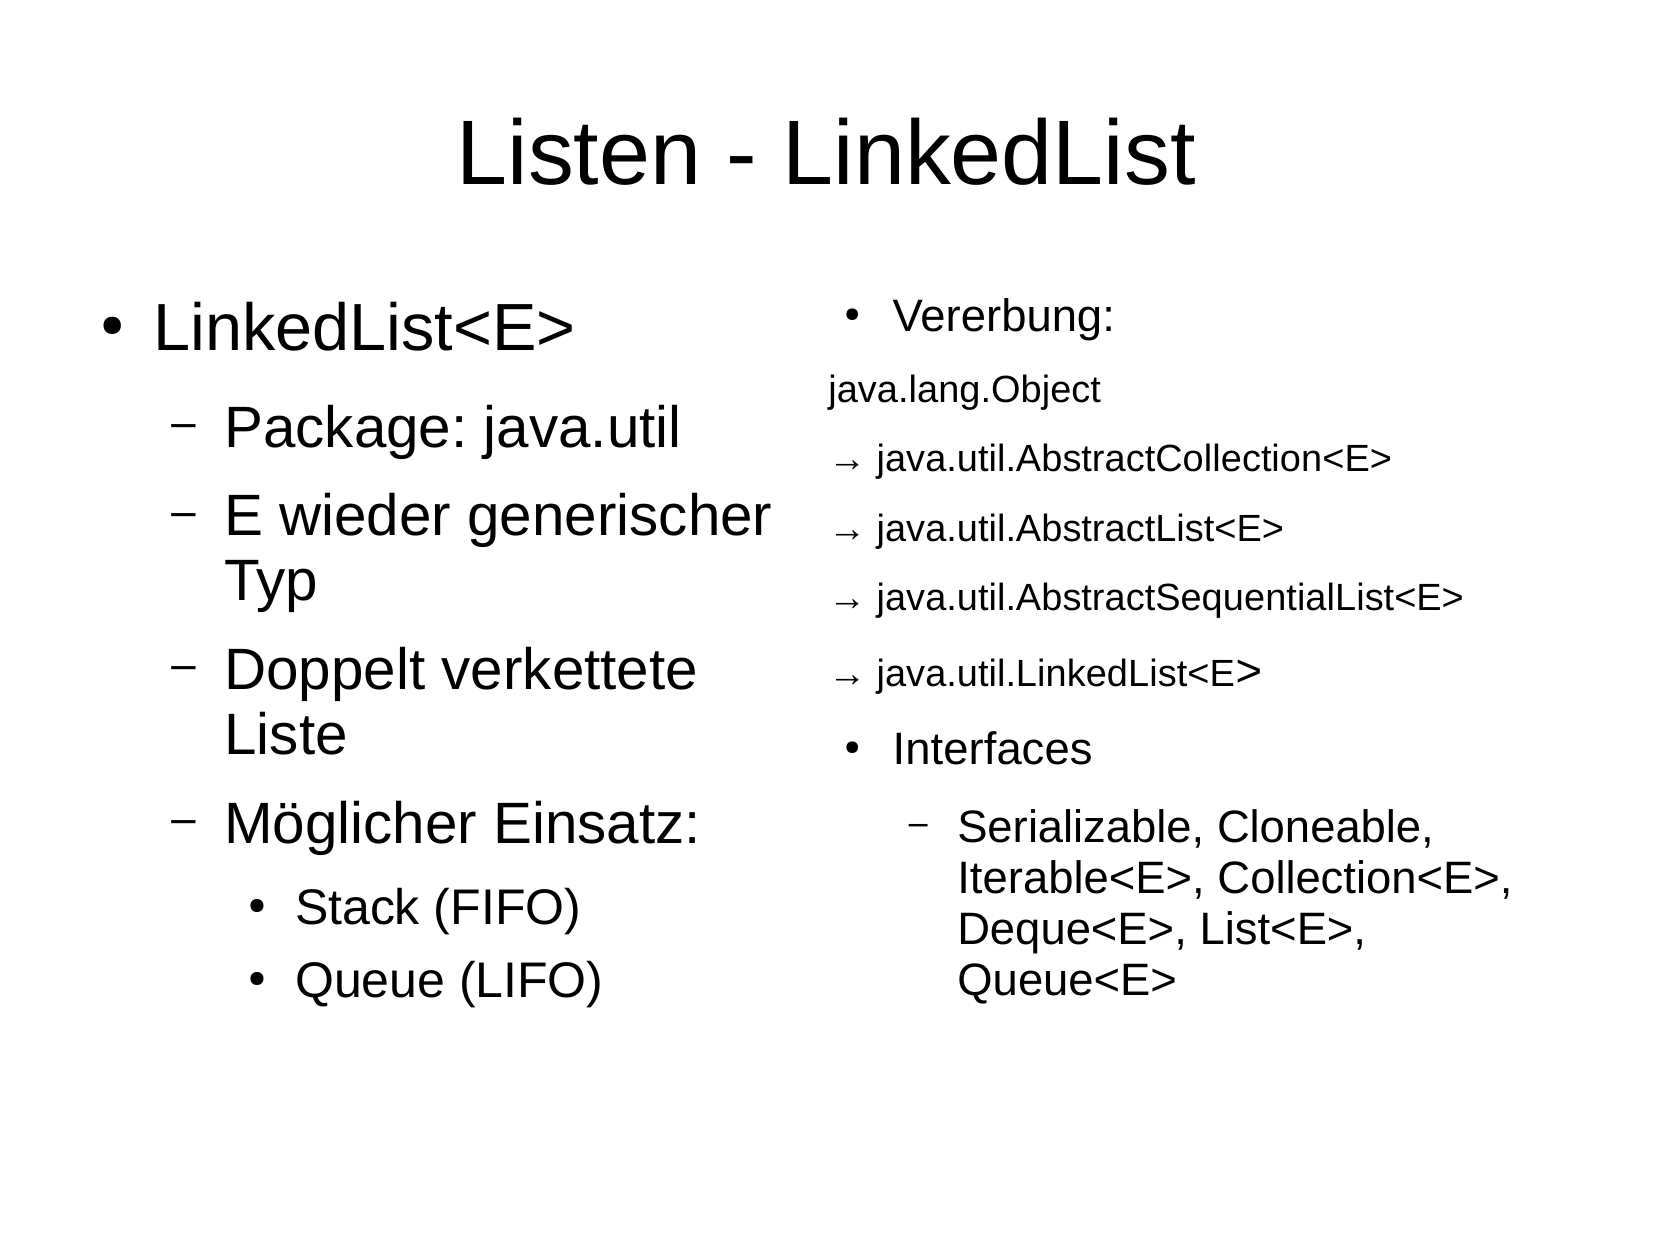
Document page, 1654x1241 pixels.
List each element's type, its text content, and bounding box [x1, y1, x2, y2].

list LinkedList<E> Package: java.util E wieder generischer Typ Doppelt verkettete Liste Möglicher Einsatz: Stack (FIFO) Queue (LIFO) [82, 290, 793, 1010]
list Vererbung: java.lang.Object → java.util.AbstractCollection<E> → java.util.AbstractList<E> → java.util.AbstractSequentialList<E> → java.util.LinkedList<E> Interfaces Serializable, Cloneable, Iterable<E>, Collection<E>, Deque<E>, List<E>, Queue<E> [828, 290, 1539, 1010]
title Listen - LinkedList [82, 49, 1571, 257]
